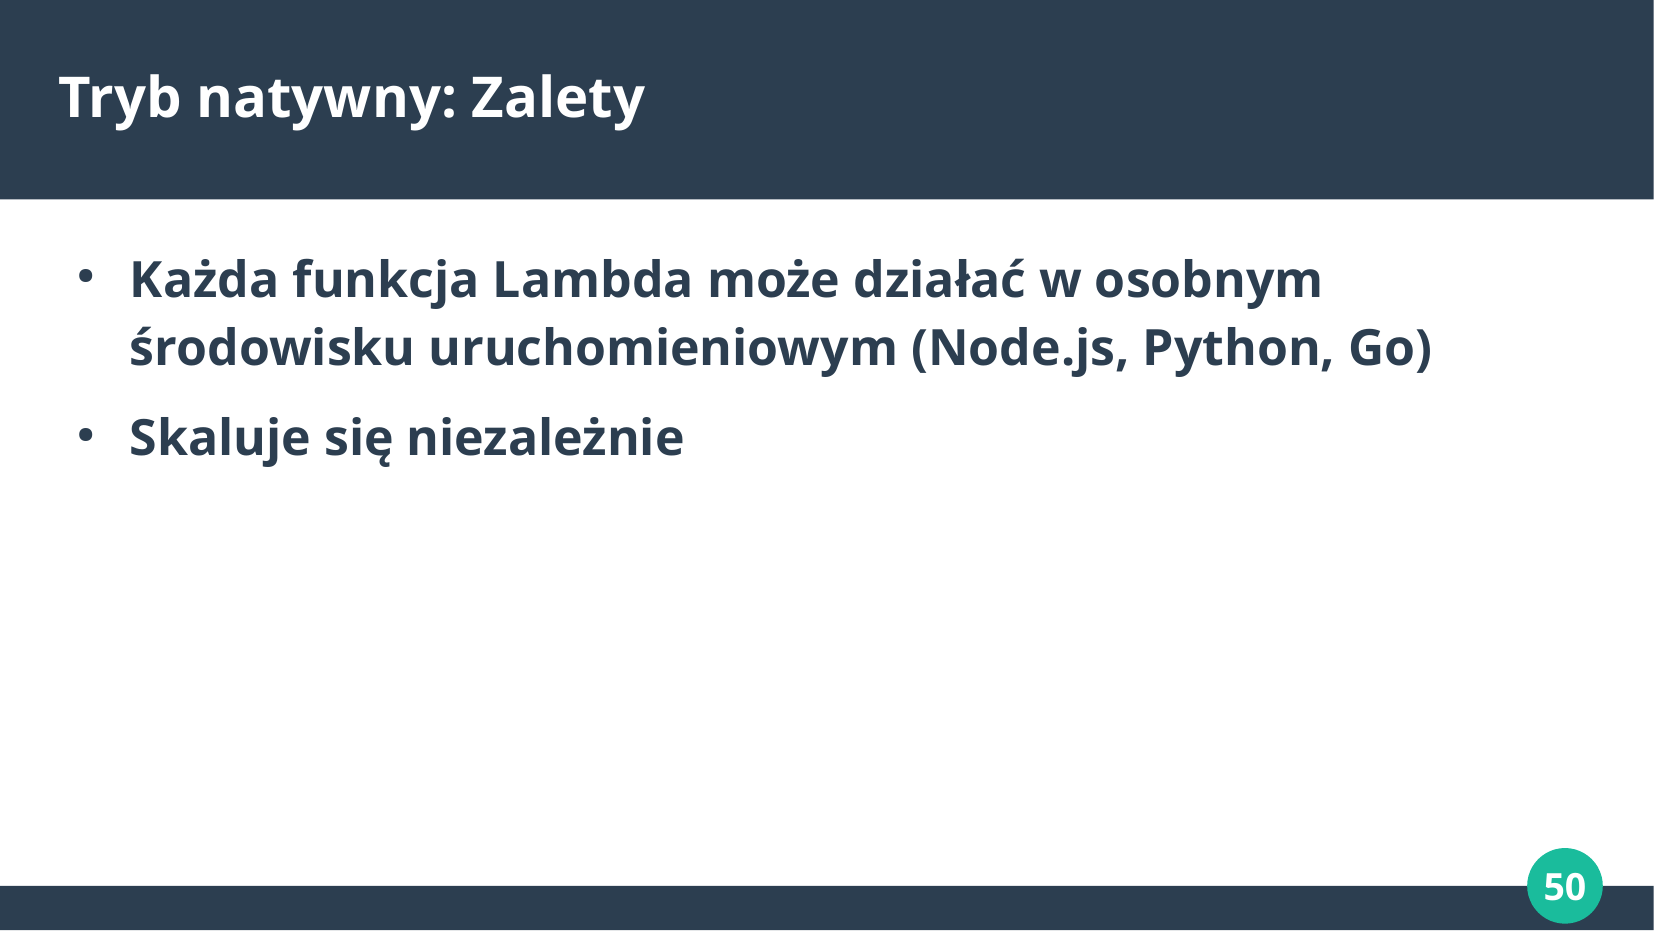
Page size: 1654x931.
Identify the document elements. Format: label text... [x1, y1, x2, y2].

title Tryb natywny: Zalety [59, 37, 1595, 156]
list Każda funkcja Lambda może działać w osobnym środowisku uruchomieniowym (Node.js, Python, Go) Skaluje się niezależnie [59, 243, 1538, 864]
